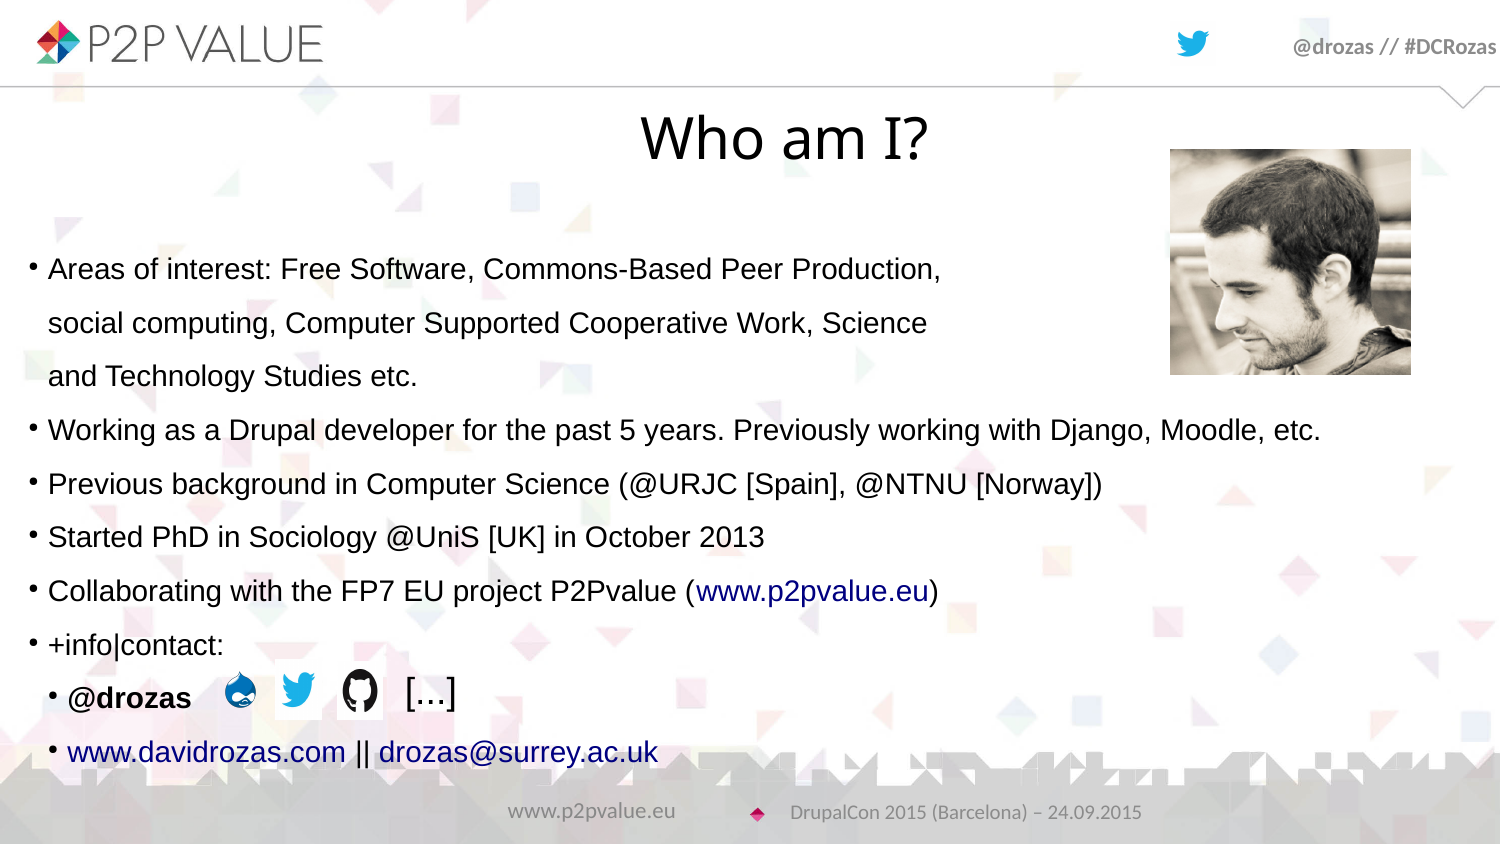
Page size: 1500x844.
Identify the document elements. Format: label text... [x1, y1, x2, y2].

picture [337, 661, 383, 721]
text_box @drozas // #DCRozas [1170, 15, 1500, 76]
picture [225, 671, 256, 709]
text_box DrupalCon 2015 (Barcelona) – 24.09.2015 [777, 788, 1470, 834]
text_box www.p2pvalue.eu [501, 789, 720, 829]
subtitle Areas of interest: Free Software, Commons-Based Peer Production, social computing, Computer Supported Cooperative Work, Science and Technology Studies etc. Working as a Drupal developer for the past 5 years. Previously working with Django, Moodle, etc. Previous background in Computer Science (@URJC [Spain], @NTNU [Norway]) Started PhD in Sociology @UniS [UK] in October 2013 Collaborating with the FP7 EU project P2Pvalue (www.p2pvalue.eu) +info|contact: @drozas www.davidrozas.com || drozas@surrey.ac.uk [15, 225, 1500, 781]
text_box [...] [390, 663, 481, 721]
picture [0, 0, 1500, 844]
picture [275, 659, 322, 720]
title Who am I? [324, 92, 1246, 181]
